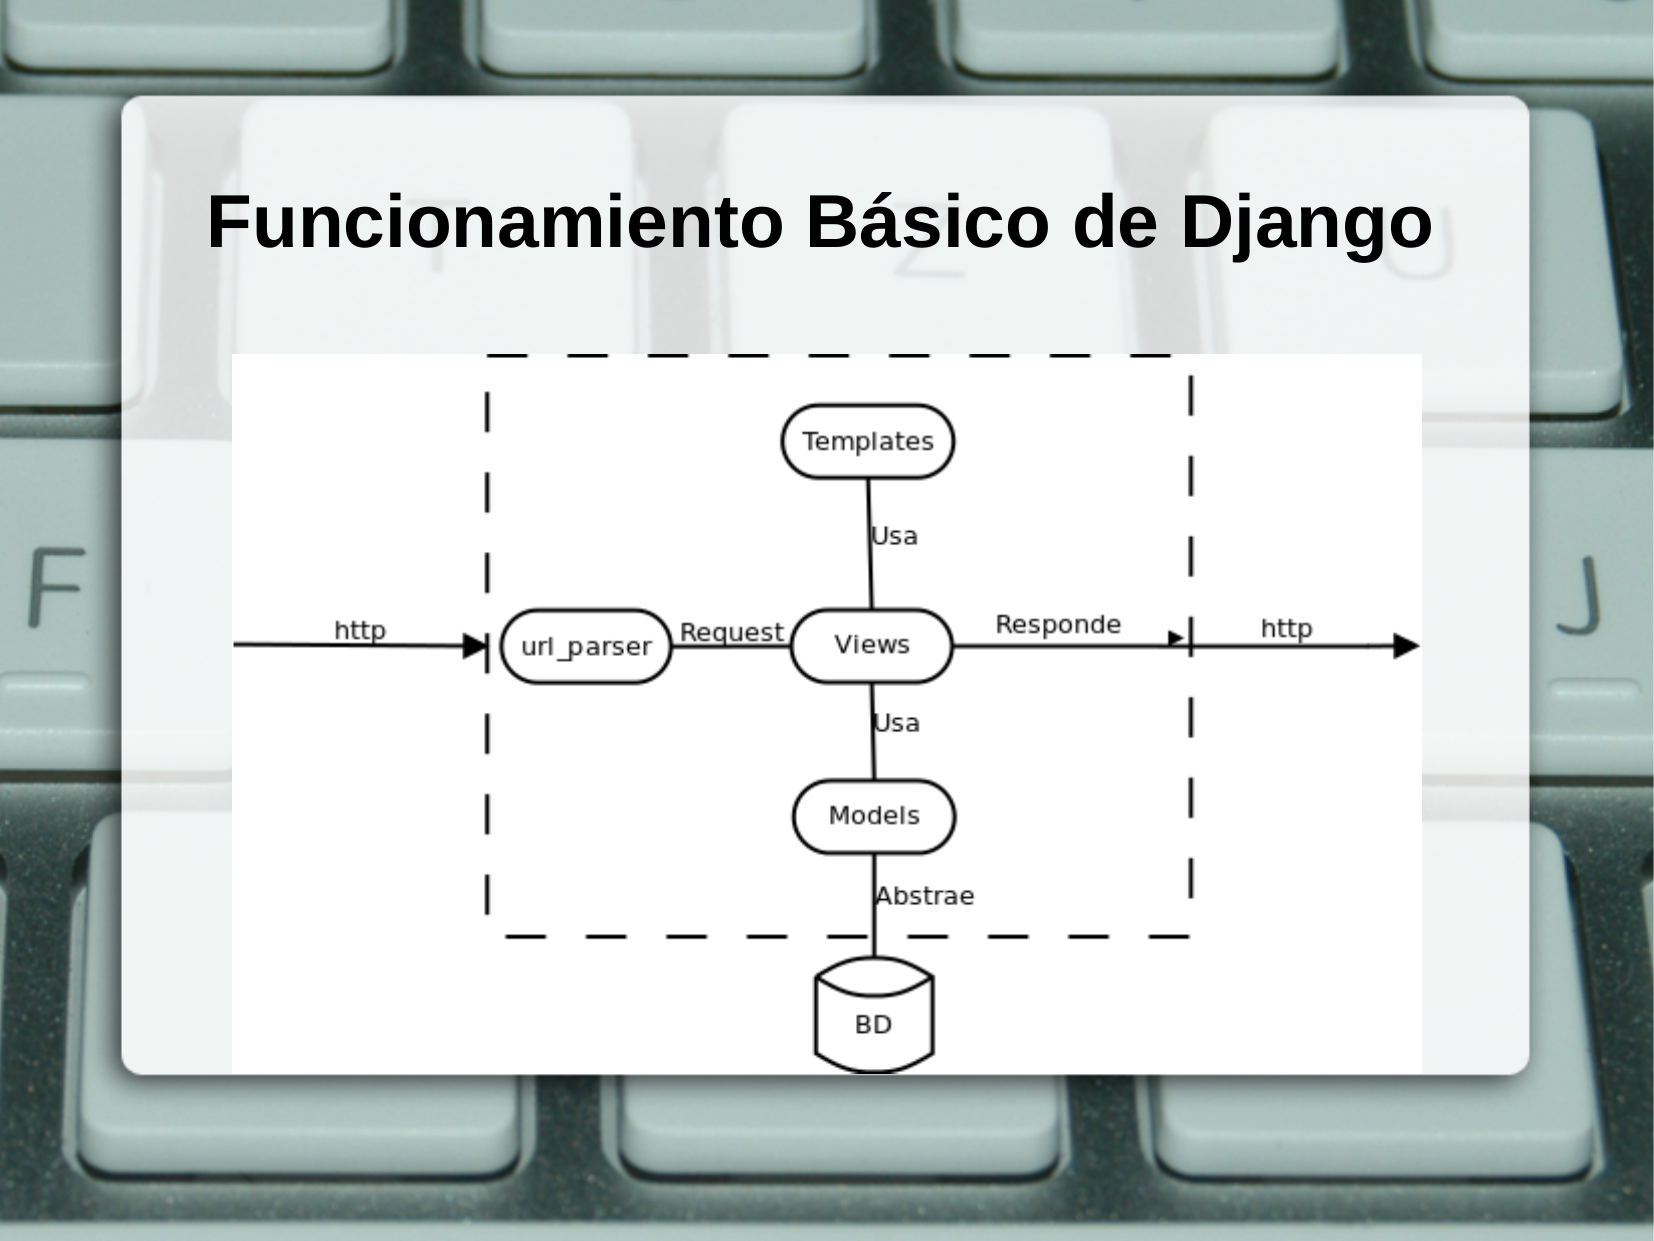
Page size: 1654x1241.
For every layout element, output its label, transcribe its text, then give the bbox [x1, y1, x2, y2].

title Funcionamiento Básico de Django [135, 117, 1506, 325]
picture [0, 0, 1654, 1241]
